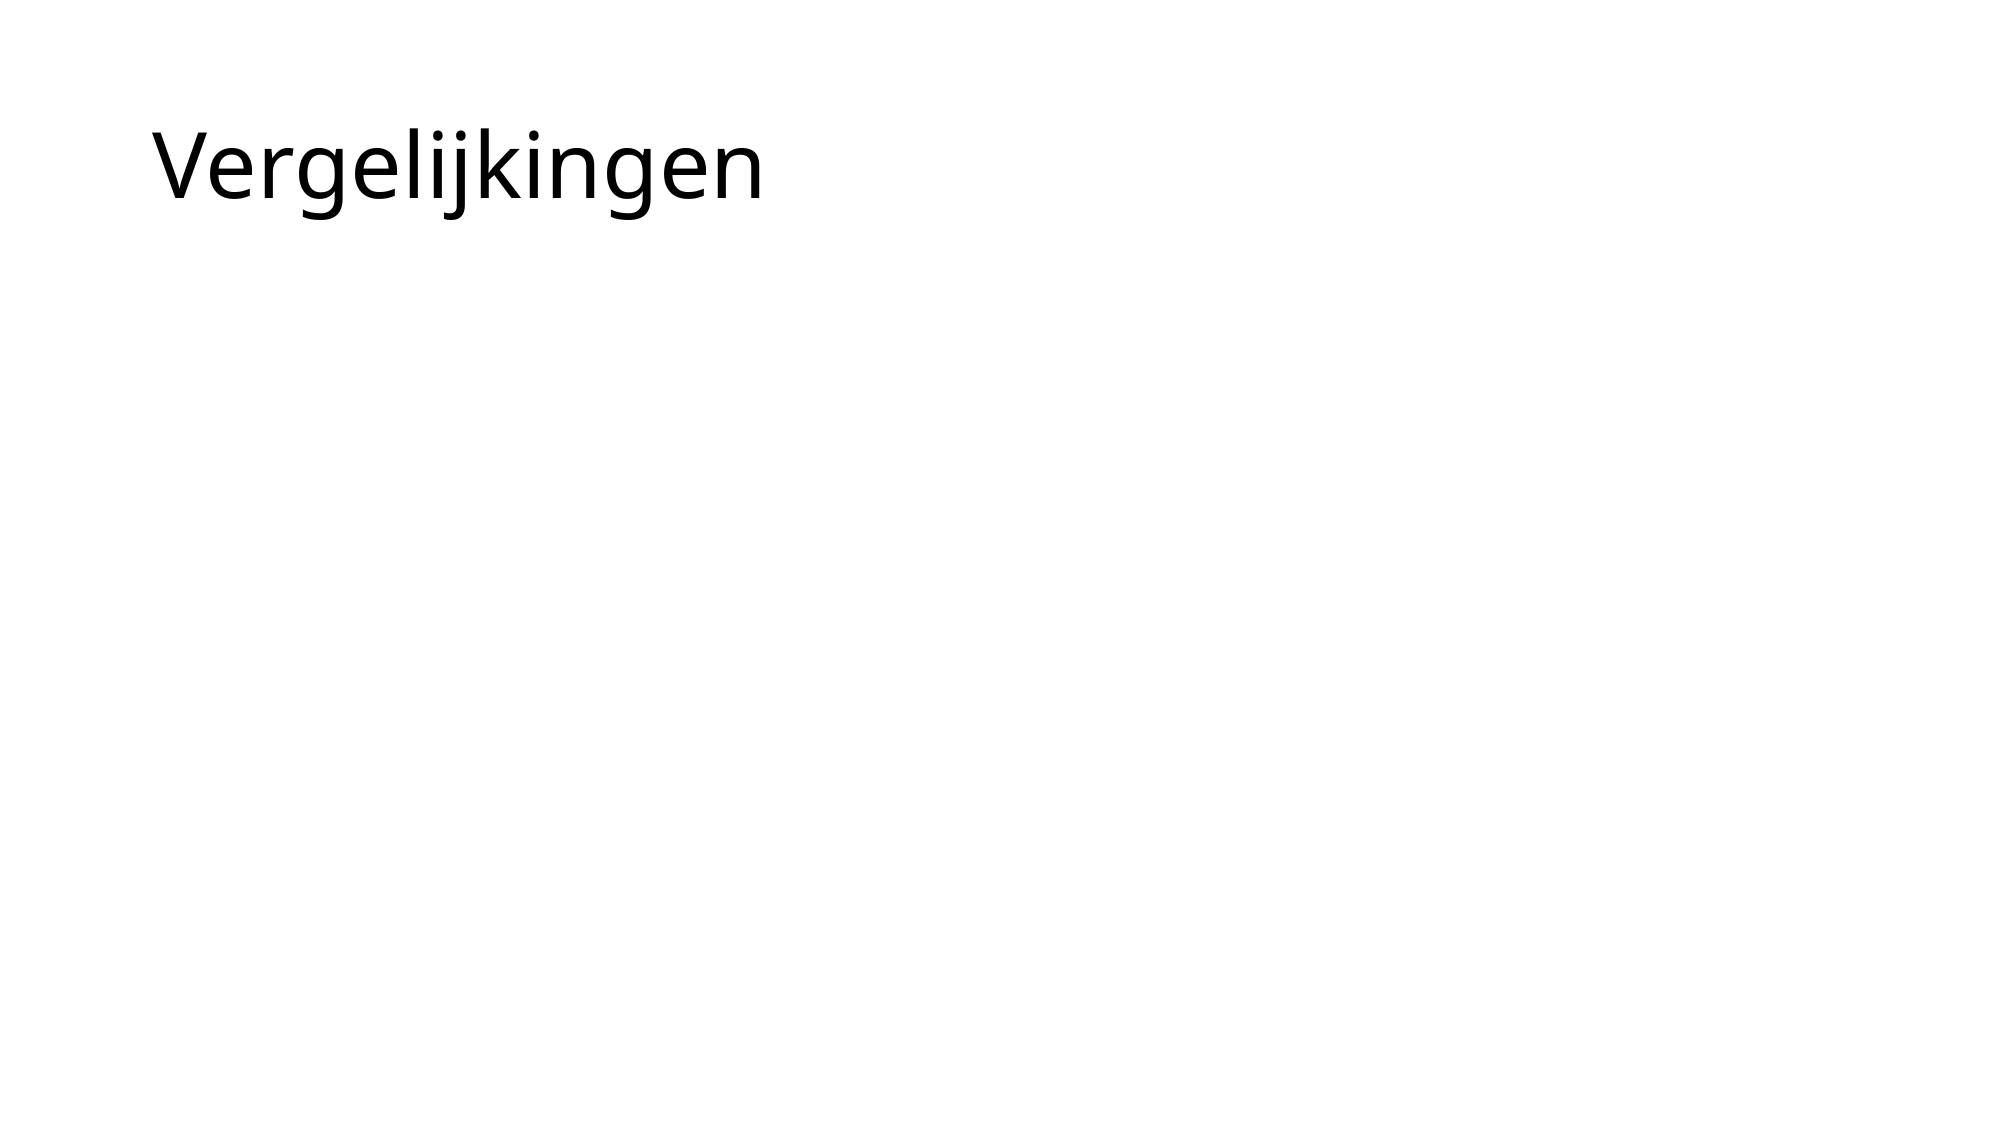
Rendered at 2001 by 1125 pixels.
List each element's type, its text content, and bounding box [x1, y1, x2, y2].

title Vergelijkingen [137, 59, 1863, 278]
